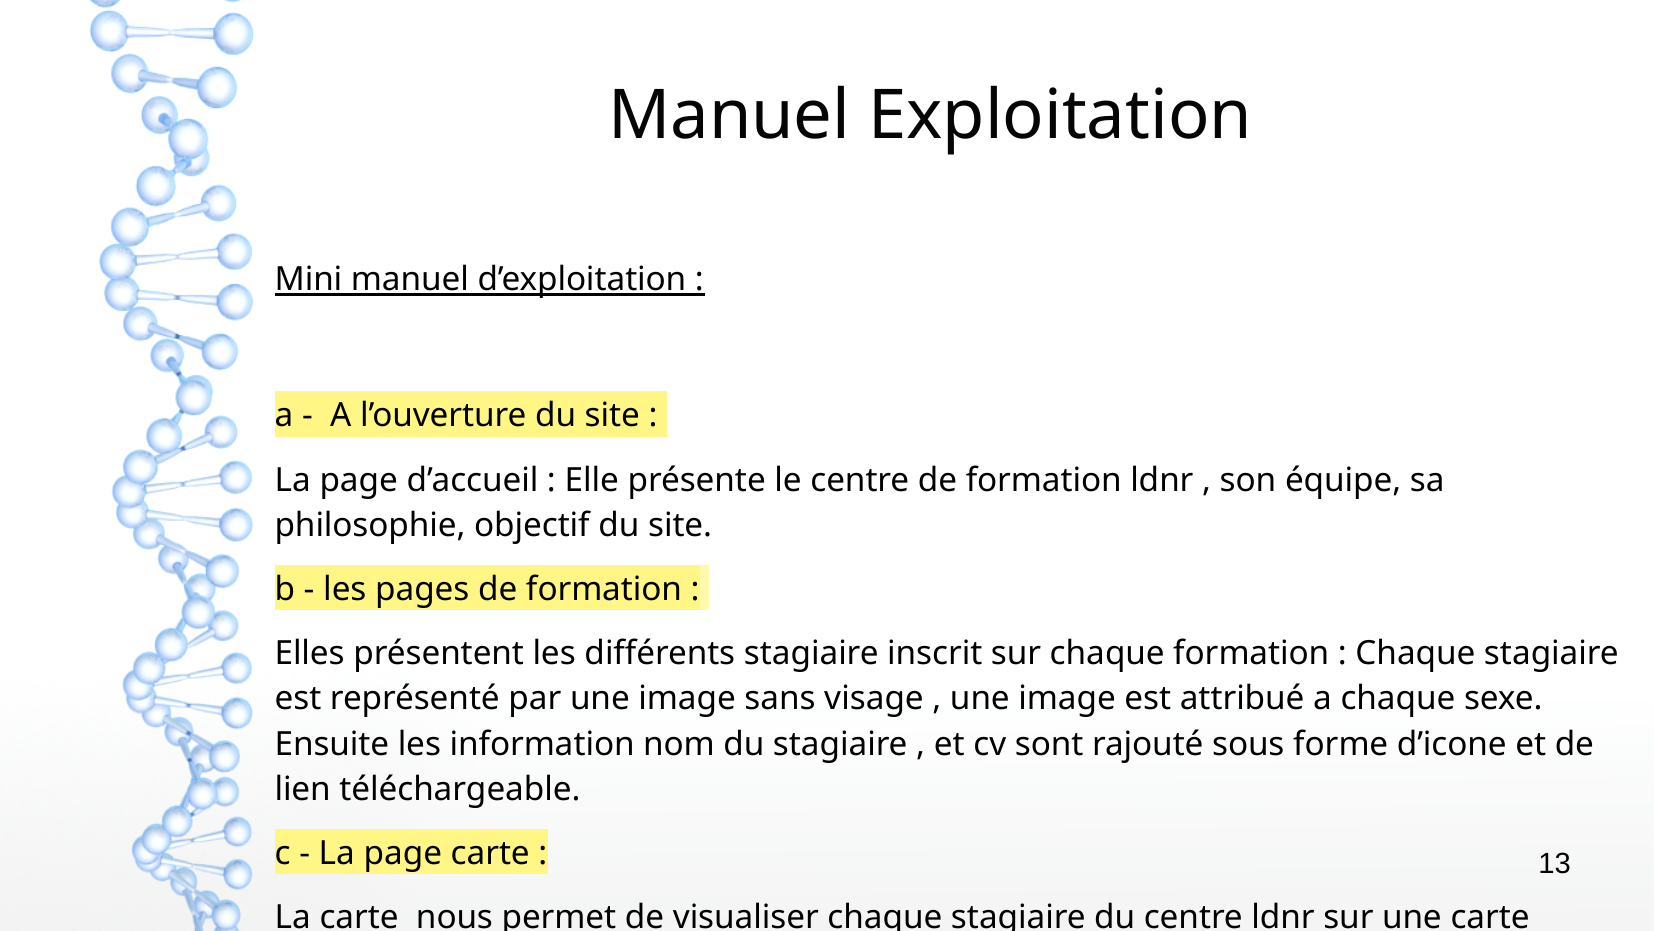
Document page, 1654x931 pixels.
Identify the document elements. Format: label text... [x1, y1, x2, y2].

picture [0, 0, 1654, 931]
picture [1002, 912, 1012, 926]
title Manuel Exploitation [265, 35, 1595, 189]
picture [887, 912, 897, 926]
text_box Mini manuel d’exploitation : a - A l’ouverture du site : La page d’accueil : Elle présente le centre de formation ldnr , son équipe, sa philosophie, objectif du site. b - les pages de formation : Elles présentent les différents stagiaire inscrit sur chaque formation : Chaque stagiaire est représenté par une image sans visage , une image est attribué a chaque sexe. Ensuite les information nom du stagiaire , et cv sont rajouté sous forme d’icone et de lien téléchargeable. c - La page carte : La carte nous permet de visualiser chaque stagiaire du centre ldnr sur une carte google map. Cinq couleur d’icônes qui représentent chaque cursus de formation. En cliquant sur l’icône on a les information du stagiaire qu’il représente avec une possibilité de télécharger son CV [259, 248, 1654, 836]
picture [507, 912, 517, 926]
